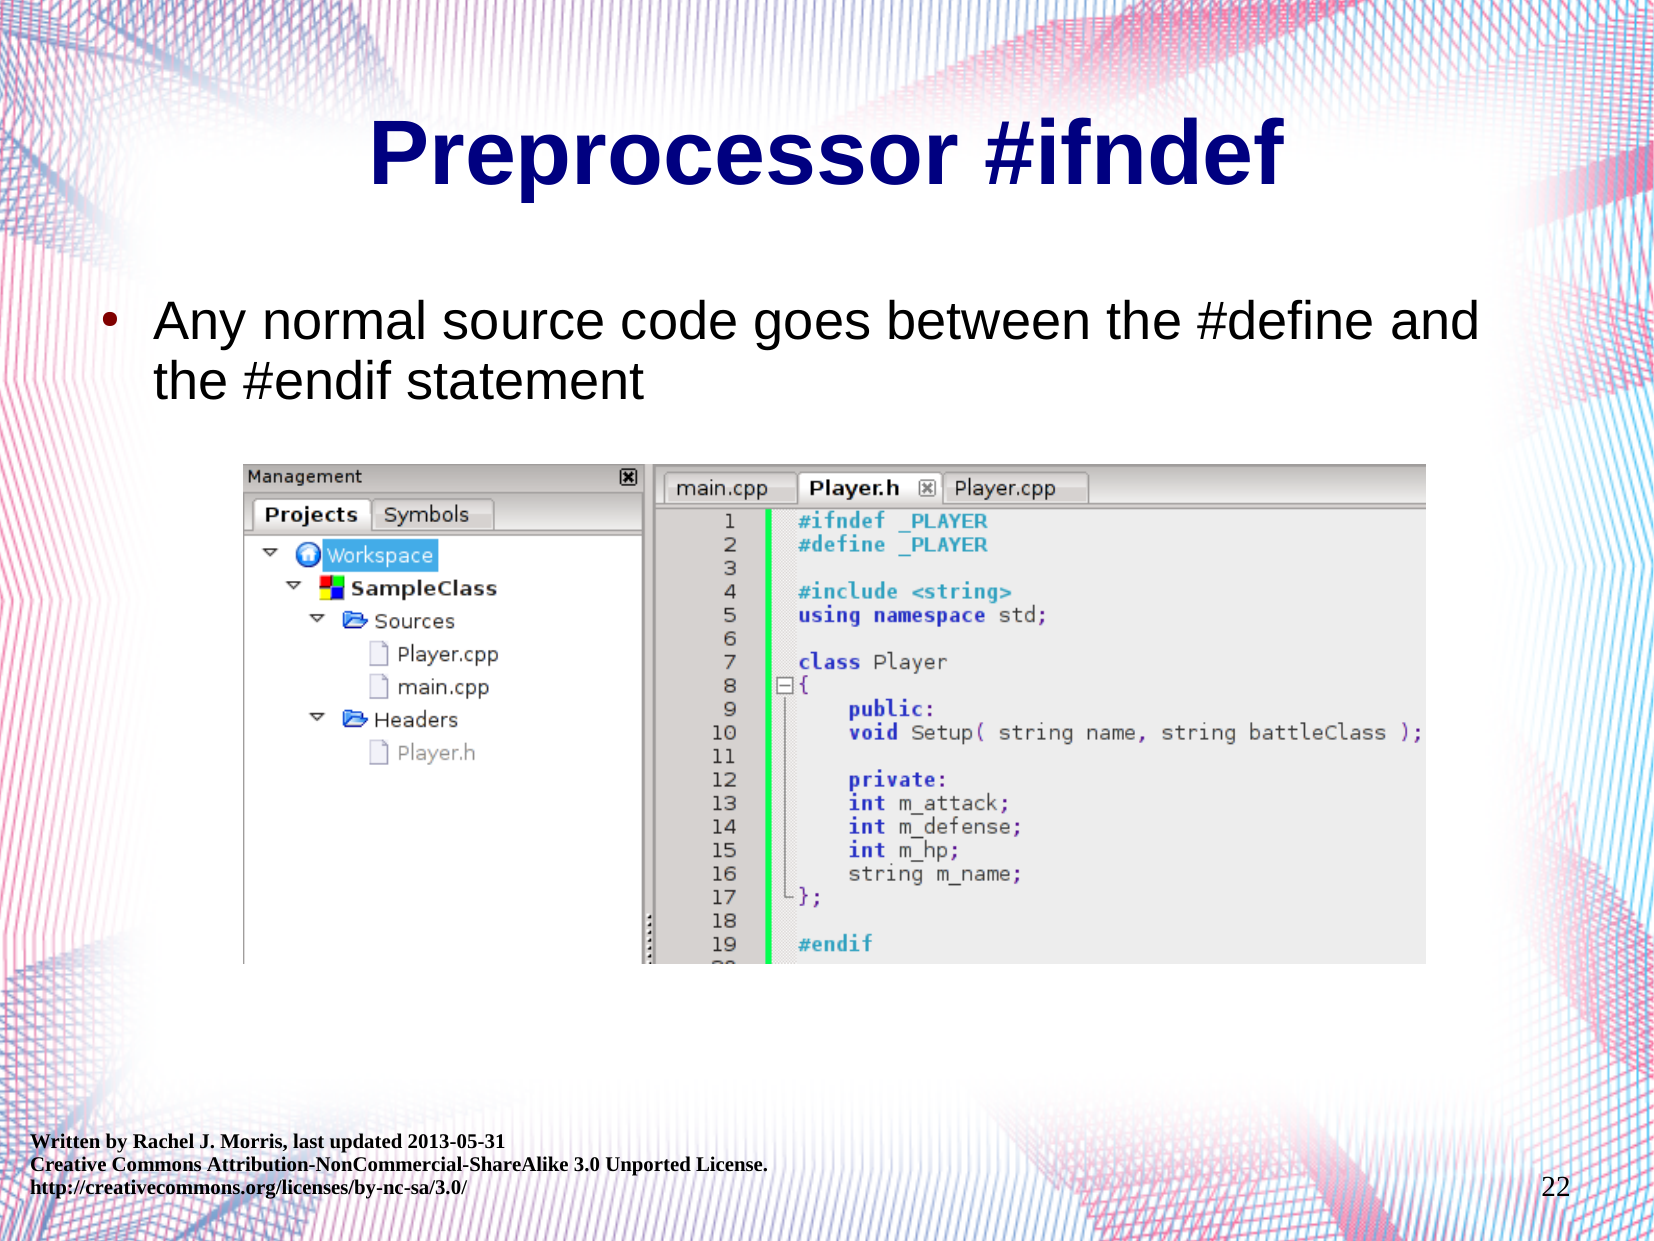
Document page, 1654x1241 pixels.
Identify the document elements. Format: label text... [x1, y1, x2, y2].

list Any normal source code goes between the #define and the #endif statement [82, 290, 1571, 451]
title Preprocessor #ifndef [82, 49, 1571, 257]
picture [0, 0, 1654, 1241]
